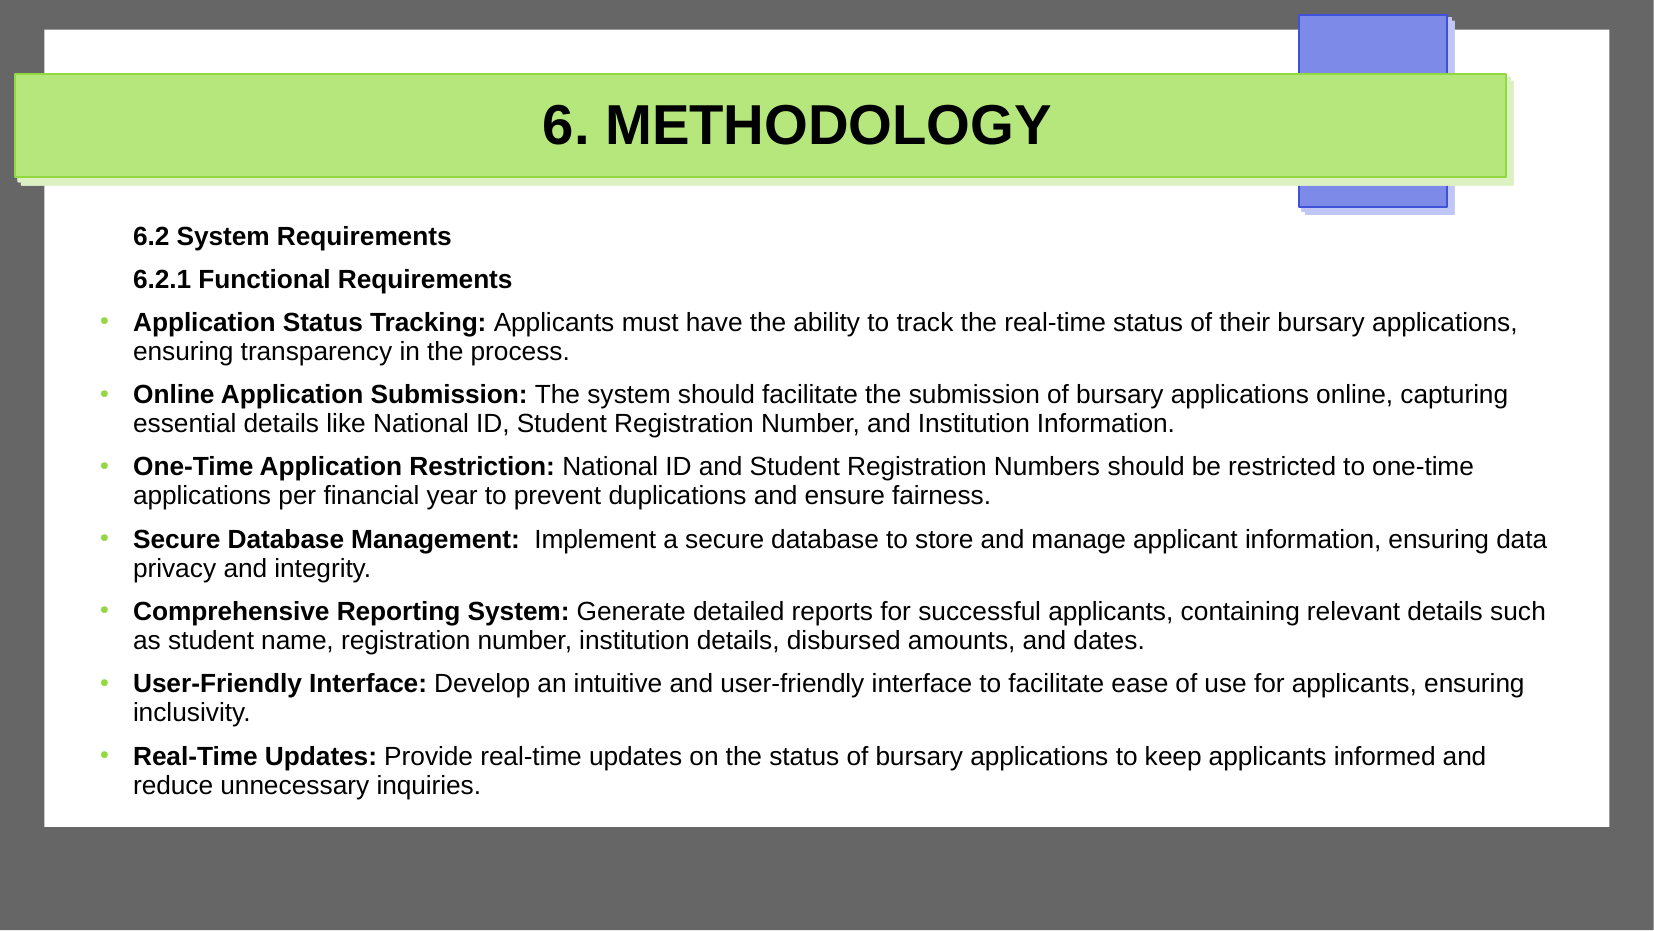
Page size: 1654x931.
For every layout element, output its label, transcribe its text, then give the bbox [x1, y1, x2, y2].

list 6.2 System Requirements 6.2.1 Functional Requirements Application Status Tracking: Applicants must have the ability to track the real-time status of their bursary applications, ensuring transparency in the process. Online Application Submission: The system should facilitate the submission of bursary applications online, capturing essential details like National ID, Student Registration Number, and Institution Information. One-Time Application Restriction: National ID and Student Registration Numbers should be restricted to one-time applications per financial year to prevent duplications and ensure fairness. Secure Database Management: Implement a secure database to store and manage applicant information, ensuring data privacy and integrity. Comprehensive Reporting System: Generate detailed reports for successful applicants, containing relevant details such as student name, registration number, institution details, disbursed amounts, and dates. User-Friendly Interface: Develop an intuitive and user-friendly interface to facilitate ease of use for applicants, ensuring inclusivity. Real-Time Updates: Provide real-time updates on the status of bursary applications to keep applicants informed and reduce unnecessary inquiries. [88, 221, 1565, 813]
title 6. METHODOLOGY [88, 73, 1506, 178]
